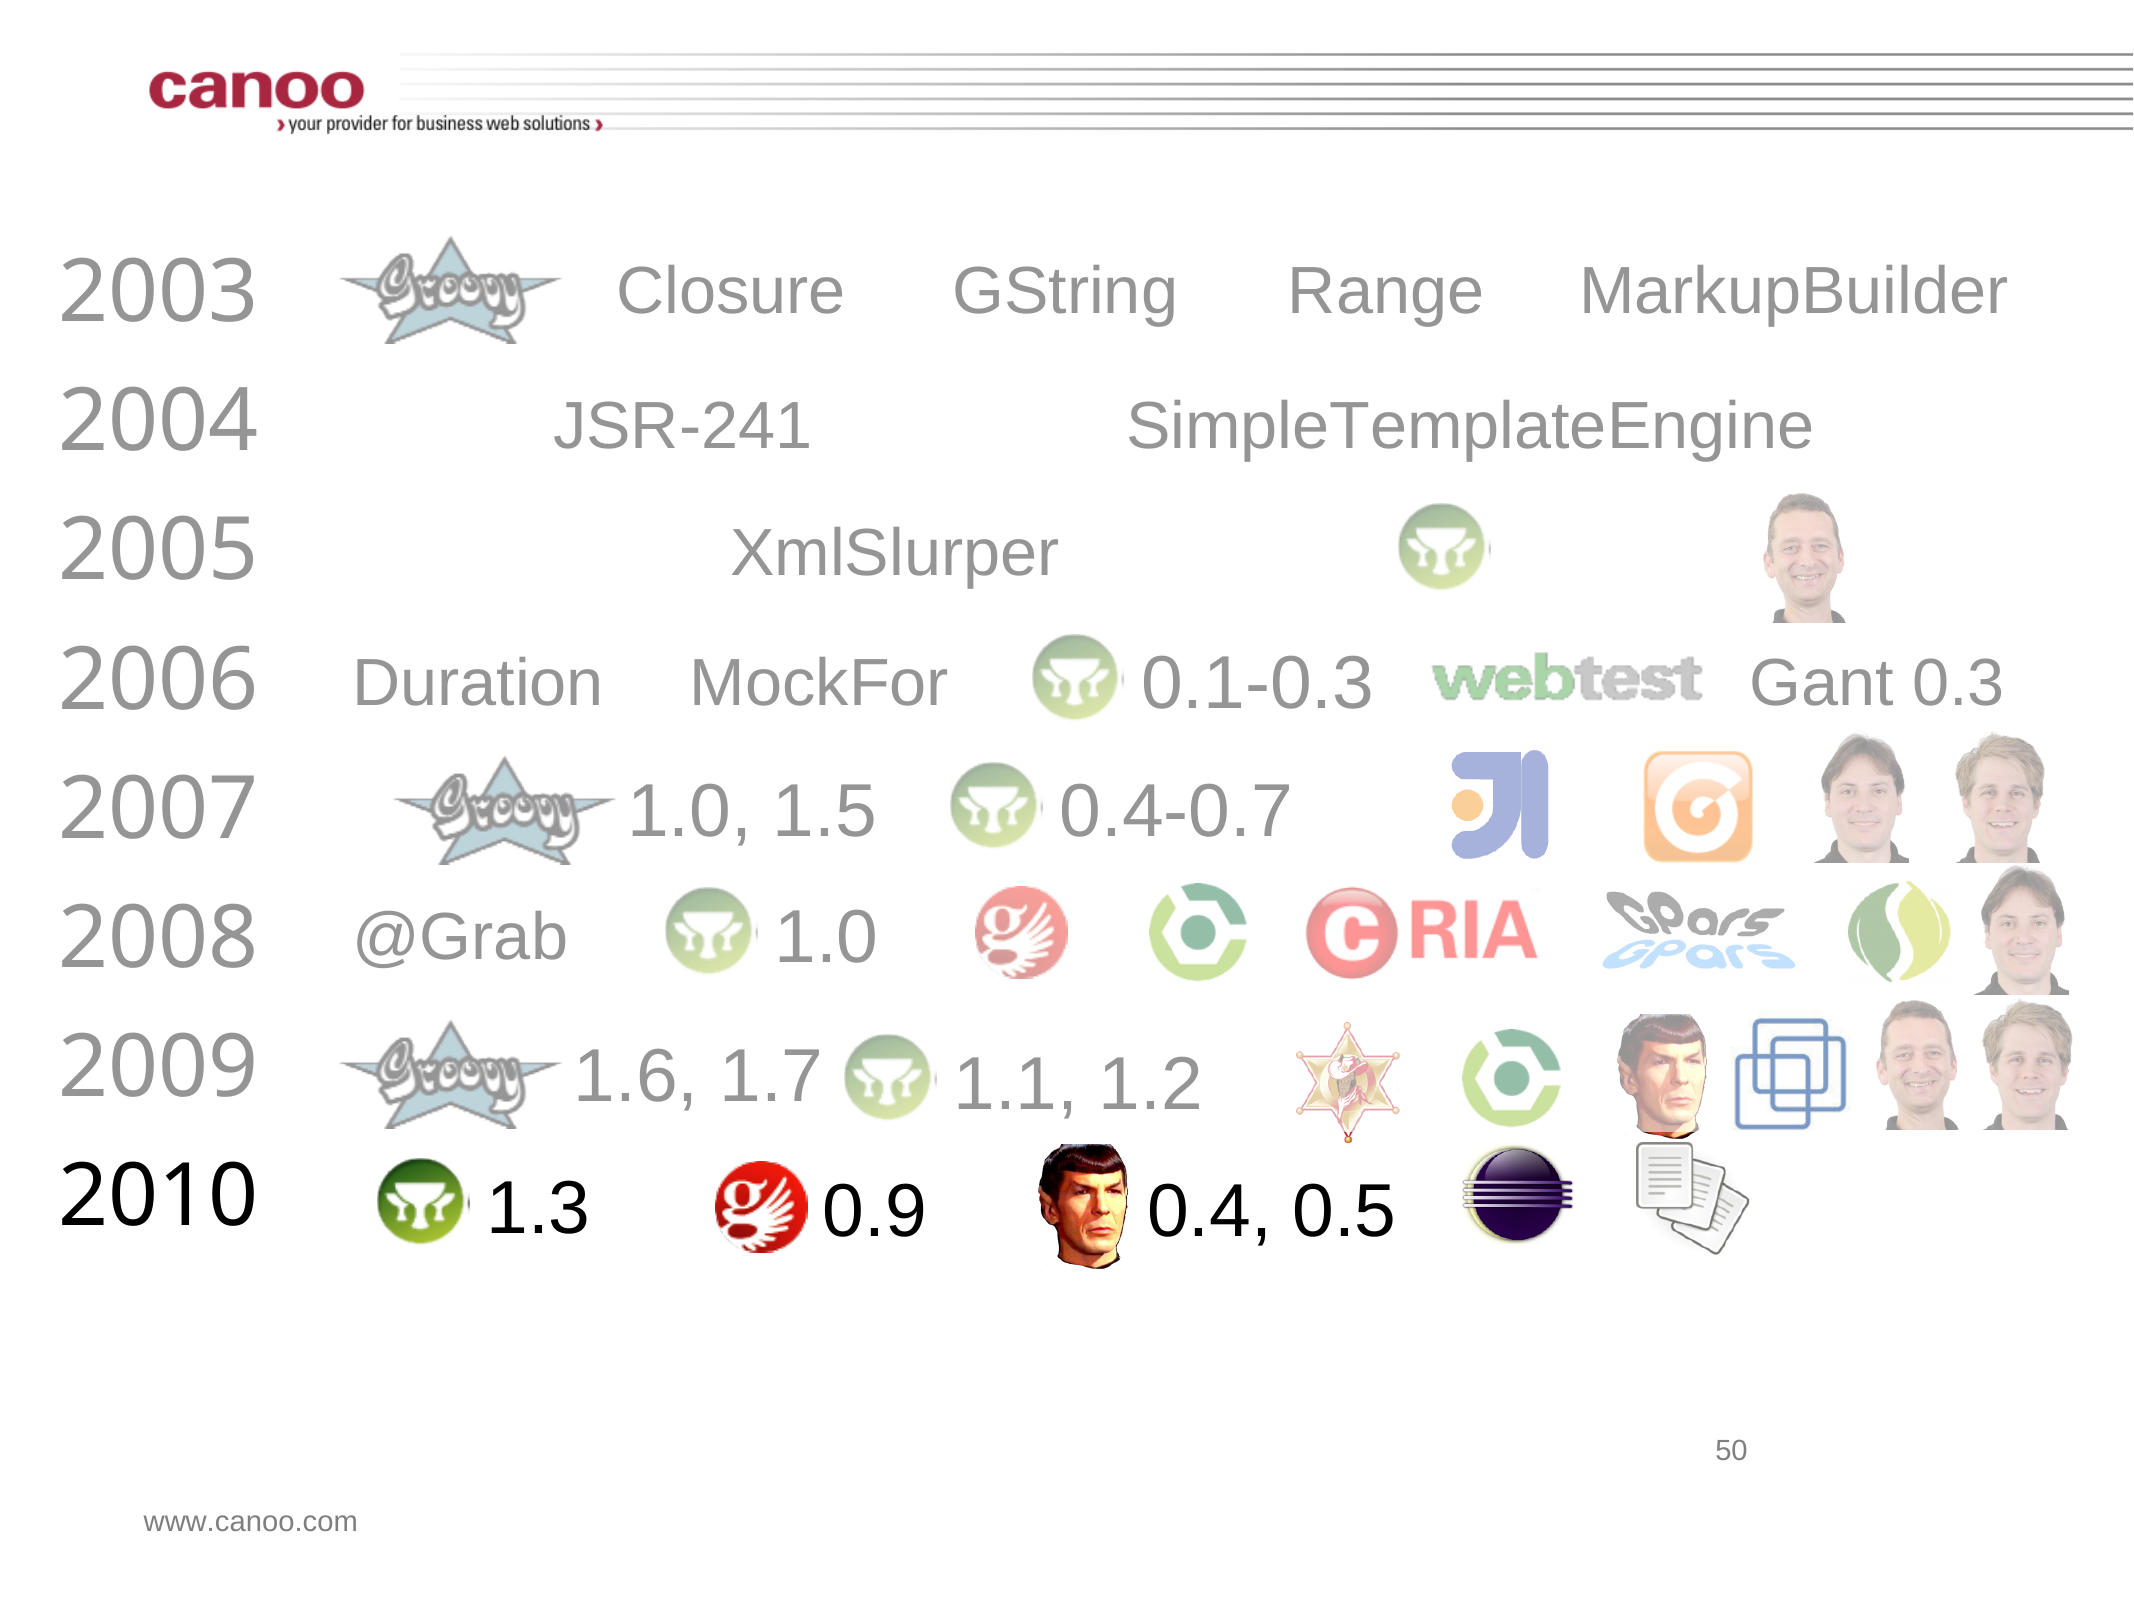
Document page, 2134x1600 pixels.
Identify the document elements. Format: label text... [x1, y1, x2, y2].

text_box 0.4, 0.5 [1132, 1154, 1413, 1260]
picture [715, 1161, 808, 1253]
picture [1037, 1144, 1128, 1270]
picture [1636, 1142, 1750, 1256]
picture [37, 225, 2101, 1143]
picture [1461, 1142, 1574, 1250]
picture [0, 21, 2134, 188]
text_box 2010 [43, 1132, 297, 1251]
text_box 0.9 [807, 1154, 942, 1260]
picture [377, 1158, 470, 1248]
text_box 1.3 [471, 1150, 606, 1256]
text_box <number> [1705, 1423, 1758, 1474]
